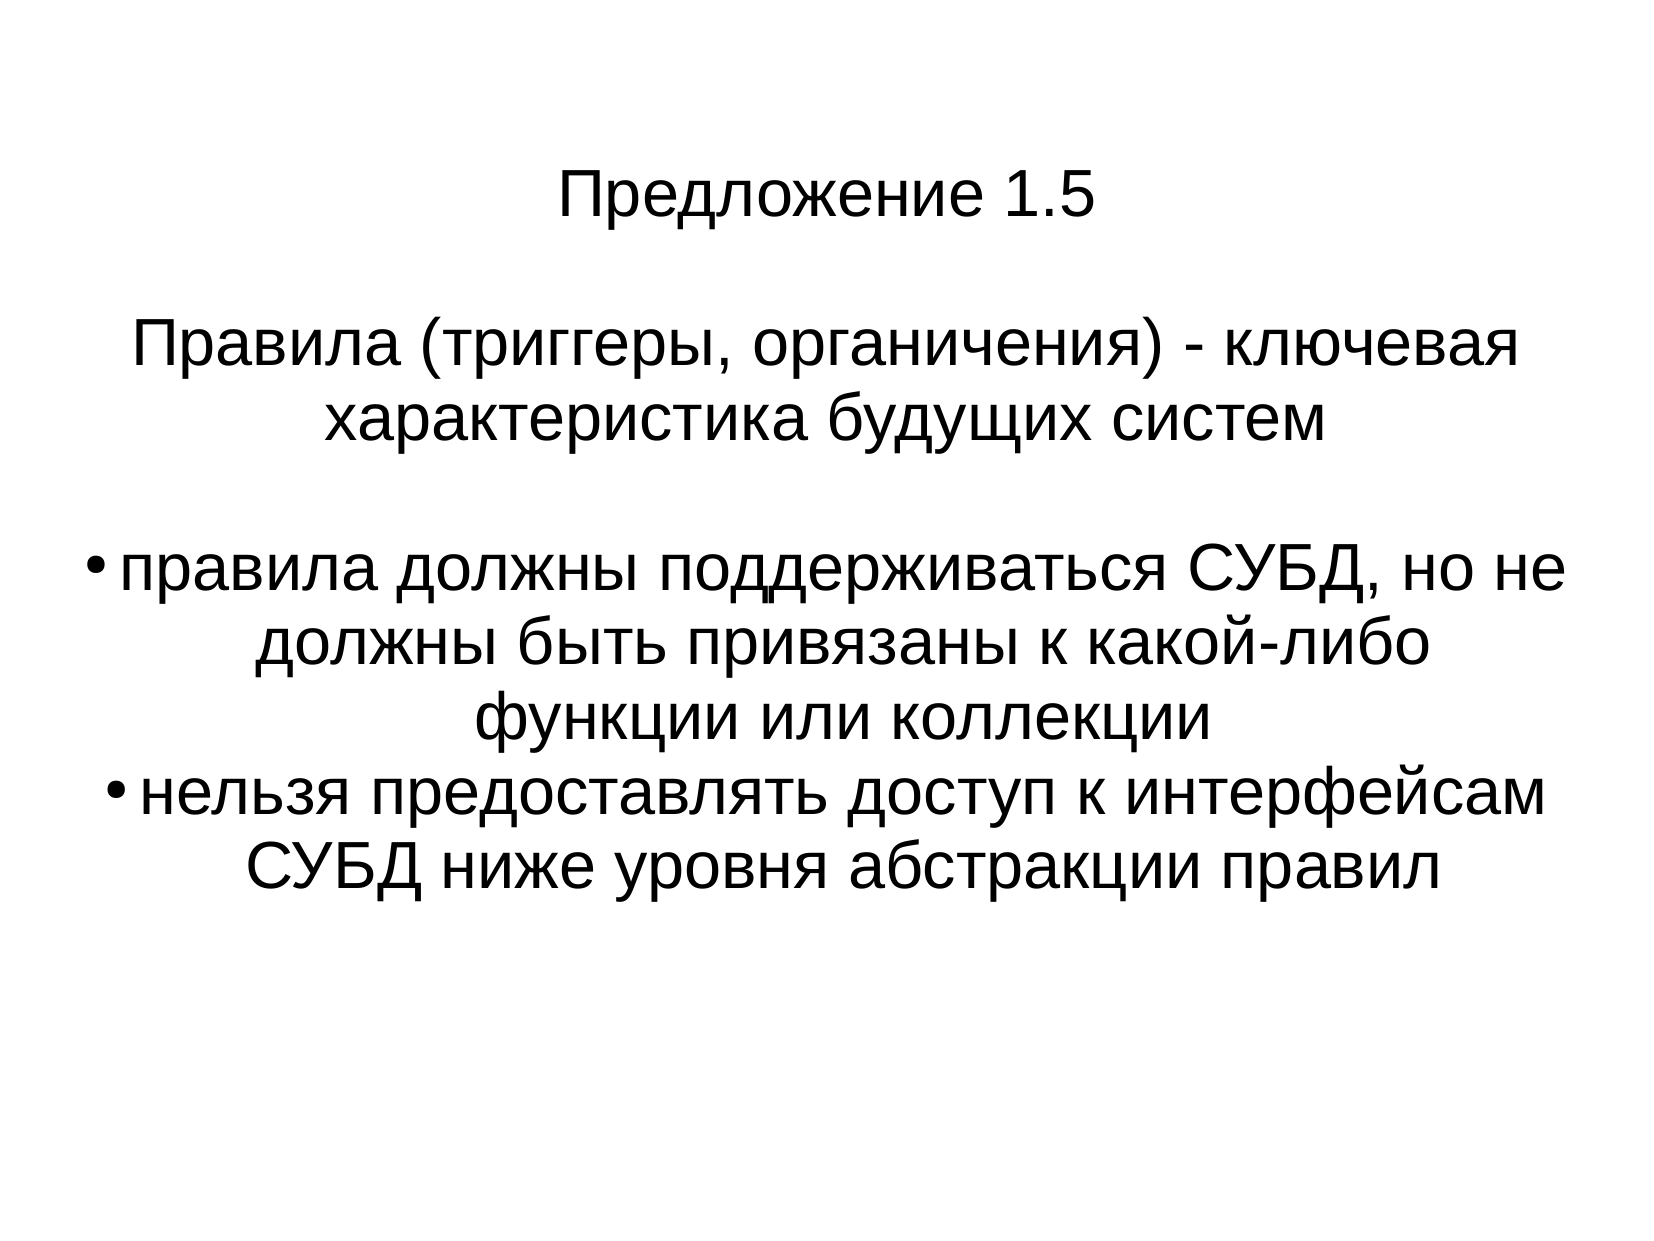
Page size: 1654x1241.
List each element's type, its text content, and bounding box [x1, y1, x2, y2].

subtitle Предложение 1.5 Правила (триггеры, органичения) - ключевая характеристика будущих систем правила должны поддерживаться СУБД, но не должны быть привязаны к какой-либо функции или коллекции нельзя предоставлять доступ к интерфейсам СУБД ниже уровня абстракции правил [82, 49, 1571, 1010]
